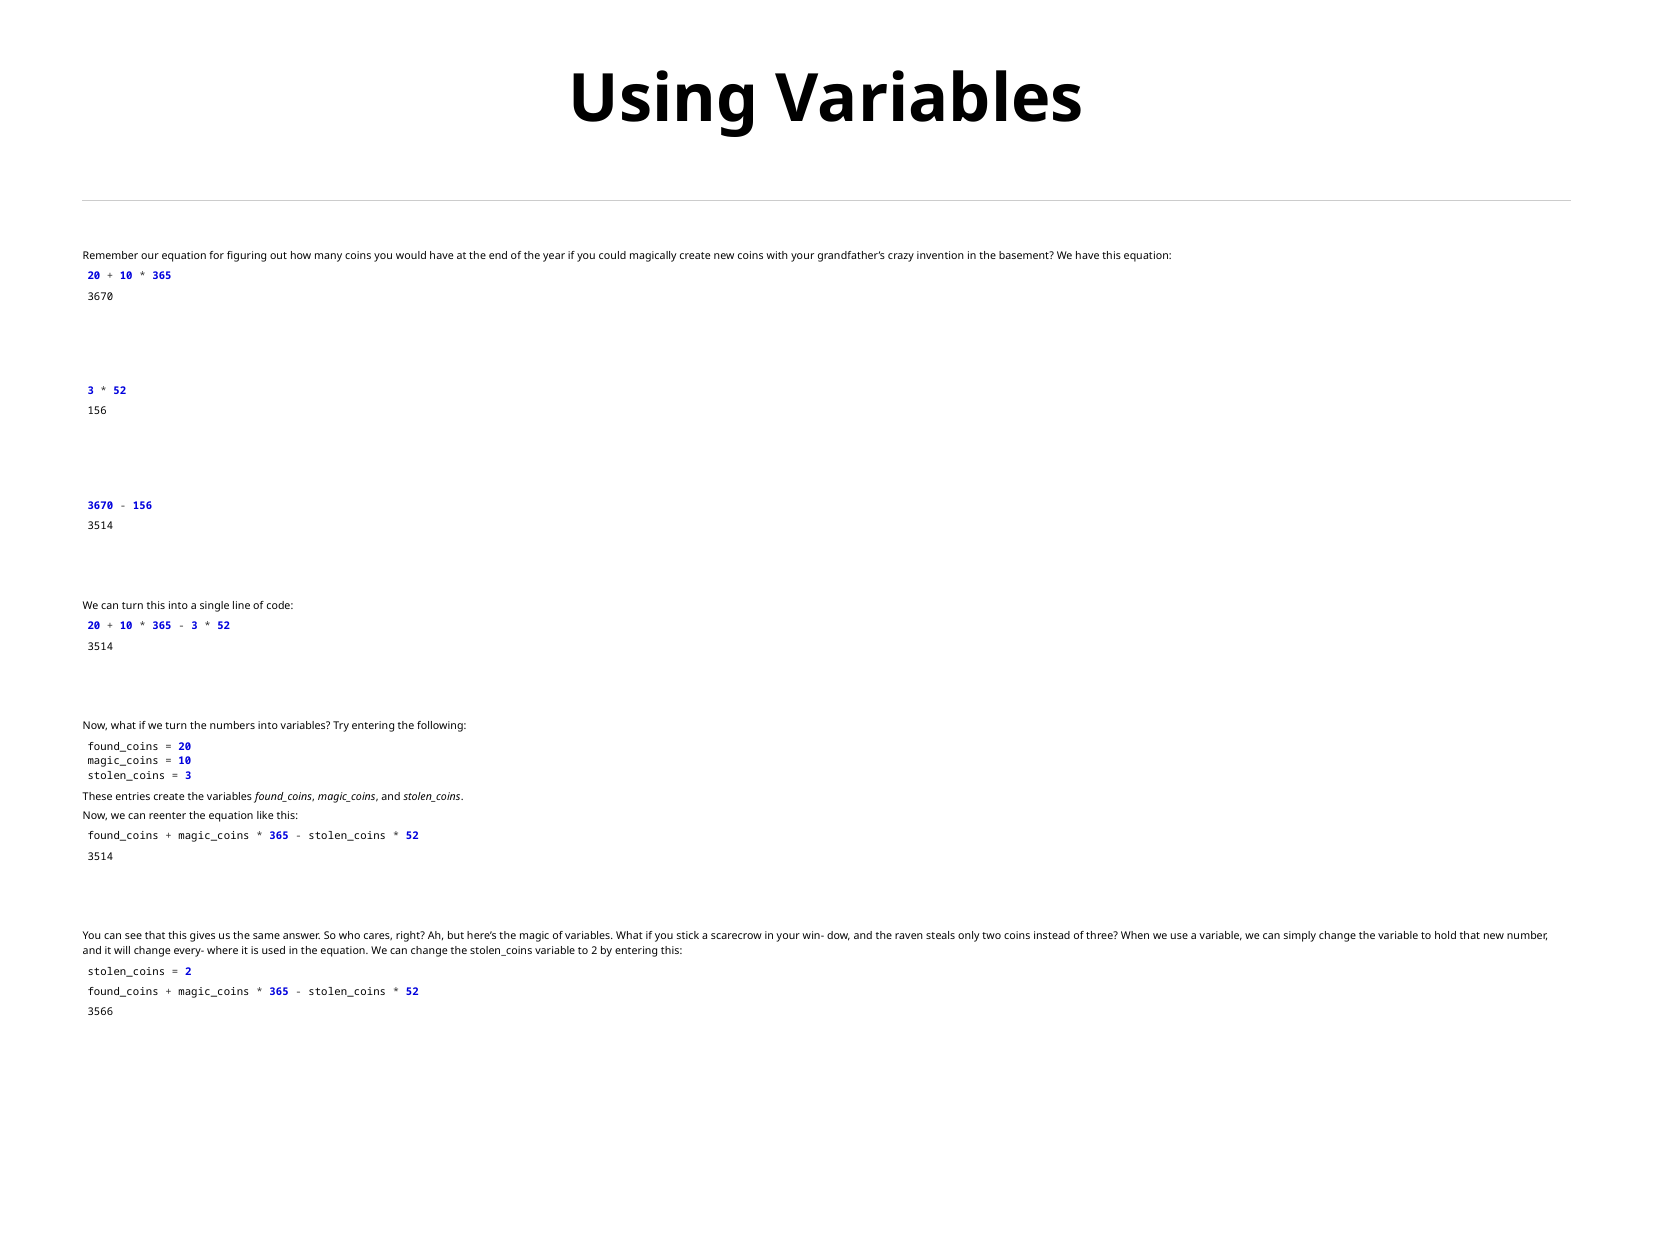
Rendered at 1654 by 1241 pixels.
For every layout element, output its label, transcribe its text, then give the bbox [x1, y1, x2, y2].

title Using Variables [82, 25, 1571, 166]
list Remember our equation for figuring out how many coins you would have at the end of the year if you could magically create new coins with your grandfather’s crazy invention in the basement? We have this equation: 20 + 10 * 365 3670 3 * 52 156 3670 - 156 3514 We can turn this into a single line of code: 20 + 10 * 365 - 3 * 52 3514 Now, what if we turn the numbers into variables? Try entering the following: found_coins = 20 magic_coins = 10 stolen_coins = 3 These entries create the variables found_coins, magic_coins, and stolen_coins. Now, we can reenter the equation like this: found_coins + magic_coins * 365 - stolen_coins * 52 3514 You can see that this gives us the same answer. So who cares, right? Ah, but here’s the magic of variables. What if you stick a scarecrow in your win- dow, and the raven steals only two coins instead of three? When we use a variable, we can simply change the variable to hold that new number, and it will change every- where it is used in the equation. We can change the stolen_coins variable to 2 by entering this: stolen_coins = 2 found_coins + magic_coins * 365 - stolen_coins * 52 3566 [82, 248, 1571, 1111]
